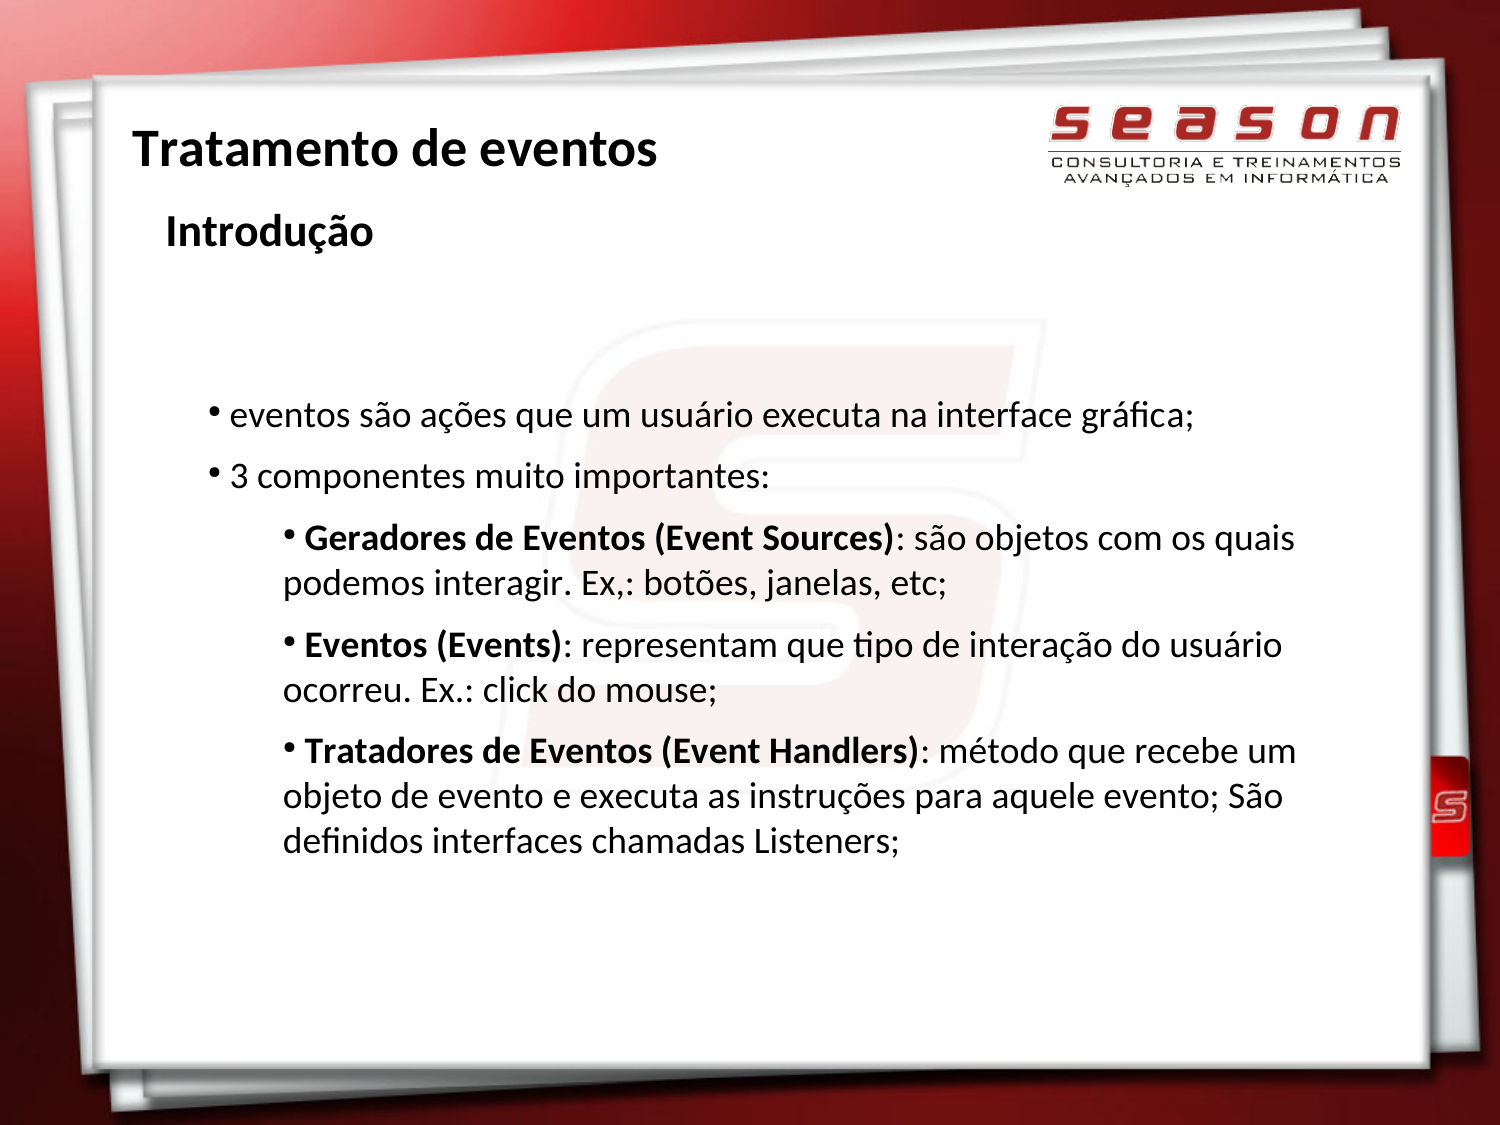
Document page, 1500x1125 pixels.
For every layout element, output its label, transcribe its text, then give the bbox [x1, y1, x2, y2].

text_box Introdução [165, 200, 1240, 256]
picture [0, 0, 1500, 1125]
title Tratamento de eventos [118, 33, 1394, 257]
text_box eventos são ações que um usuário executa na interface gráfica; 3 componentes muito importantes: Geradores de Eventos (Event Sources): são objetos com os quais podemos interagir. Ex,: botões, janelas, etc; Eventos (Events): representam que tipo de interação do usuário ocorreu. Ex.: click do mouse; Tratadores de Eventos (Event Handlers): método que recebe um objeto de evento e executa as instruções para aquele evento; São definidos interfaces chamadas Listeners; [207, 322, 1328, 929]
